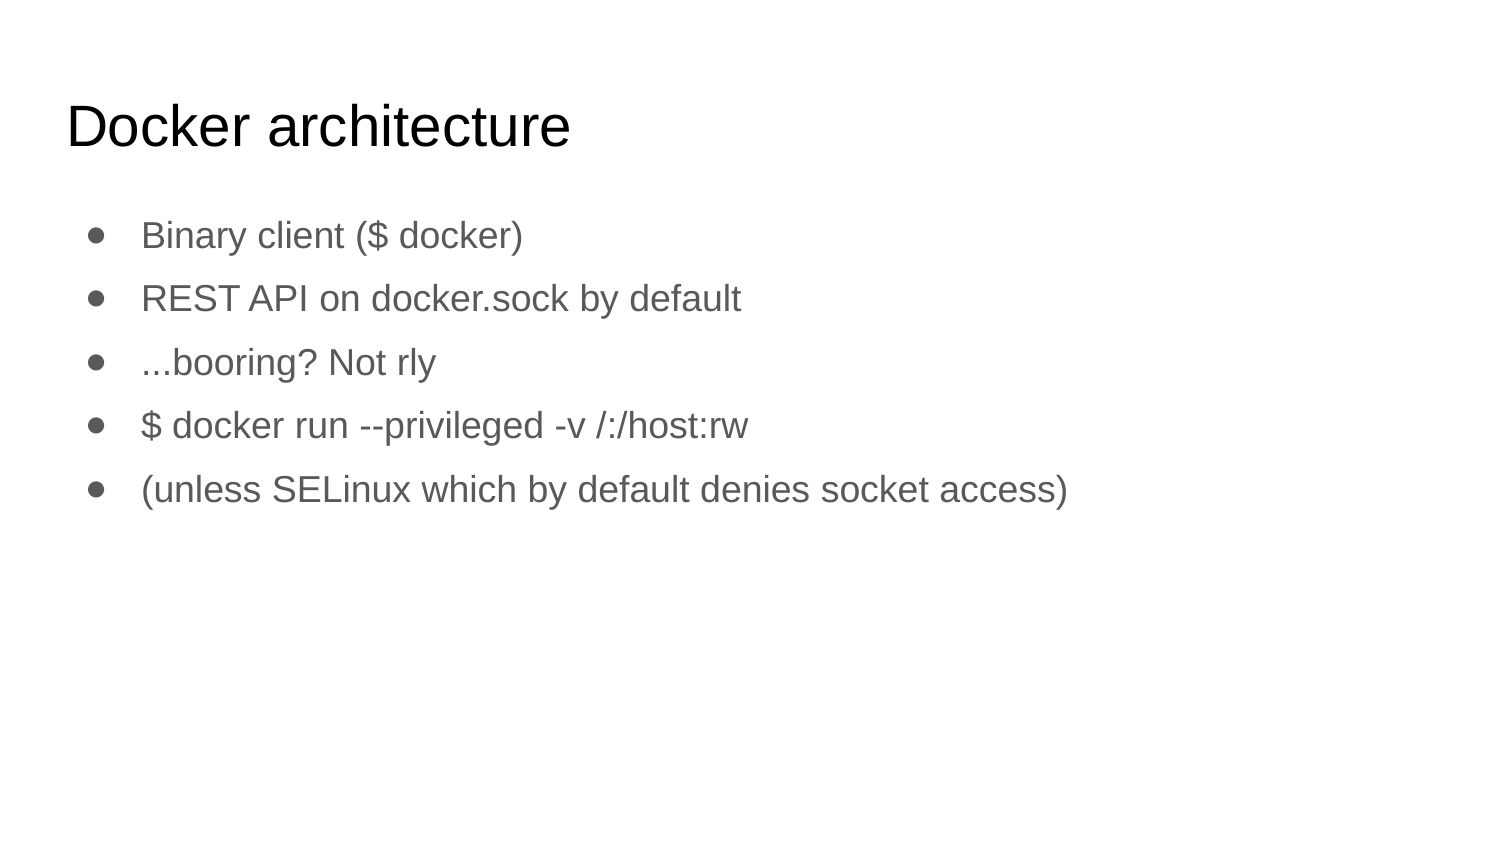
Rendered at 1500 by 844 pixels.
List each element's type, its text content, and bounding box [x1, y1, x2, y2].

title Docker architecture [51, 72, 1449, 167]
list Binary client ($ docker) REST API on docker.sock by default ...booring? Not rly $ docker run --privileged -v /:/host:rw (unless SELinux which by default denies socket access) [51, 189, 1449, 750]
